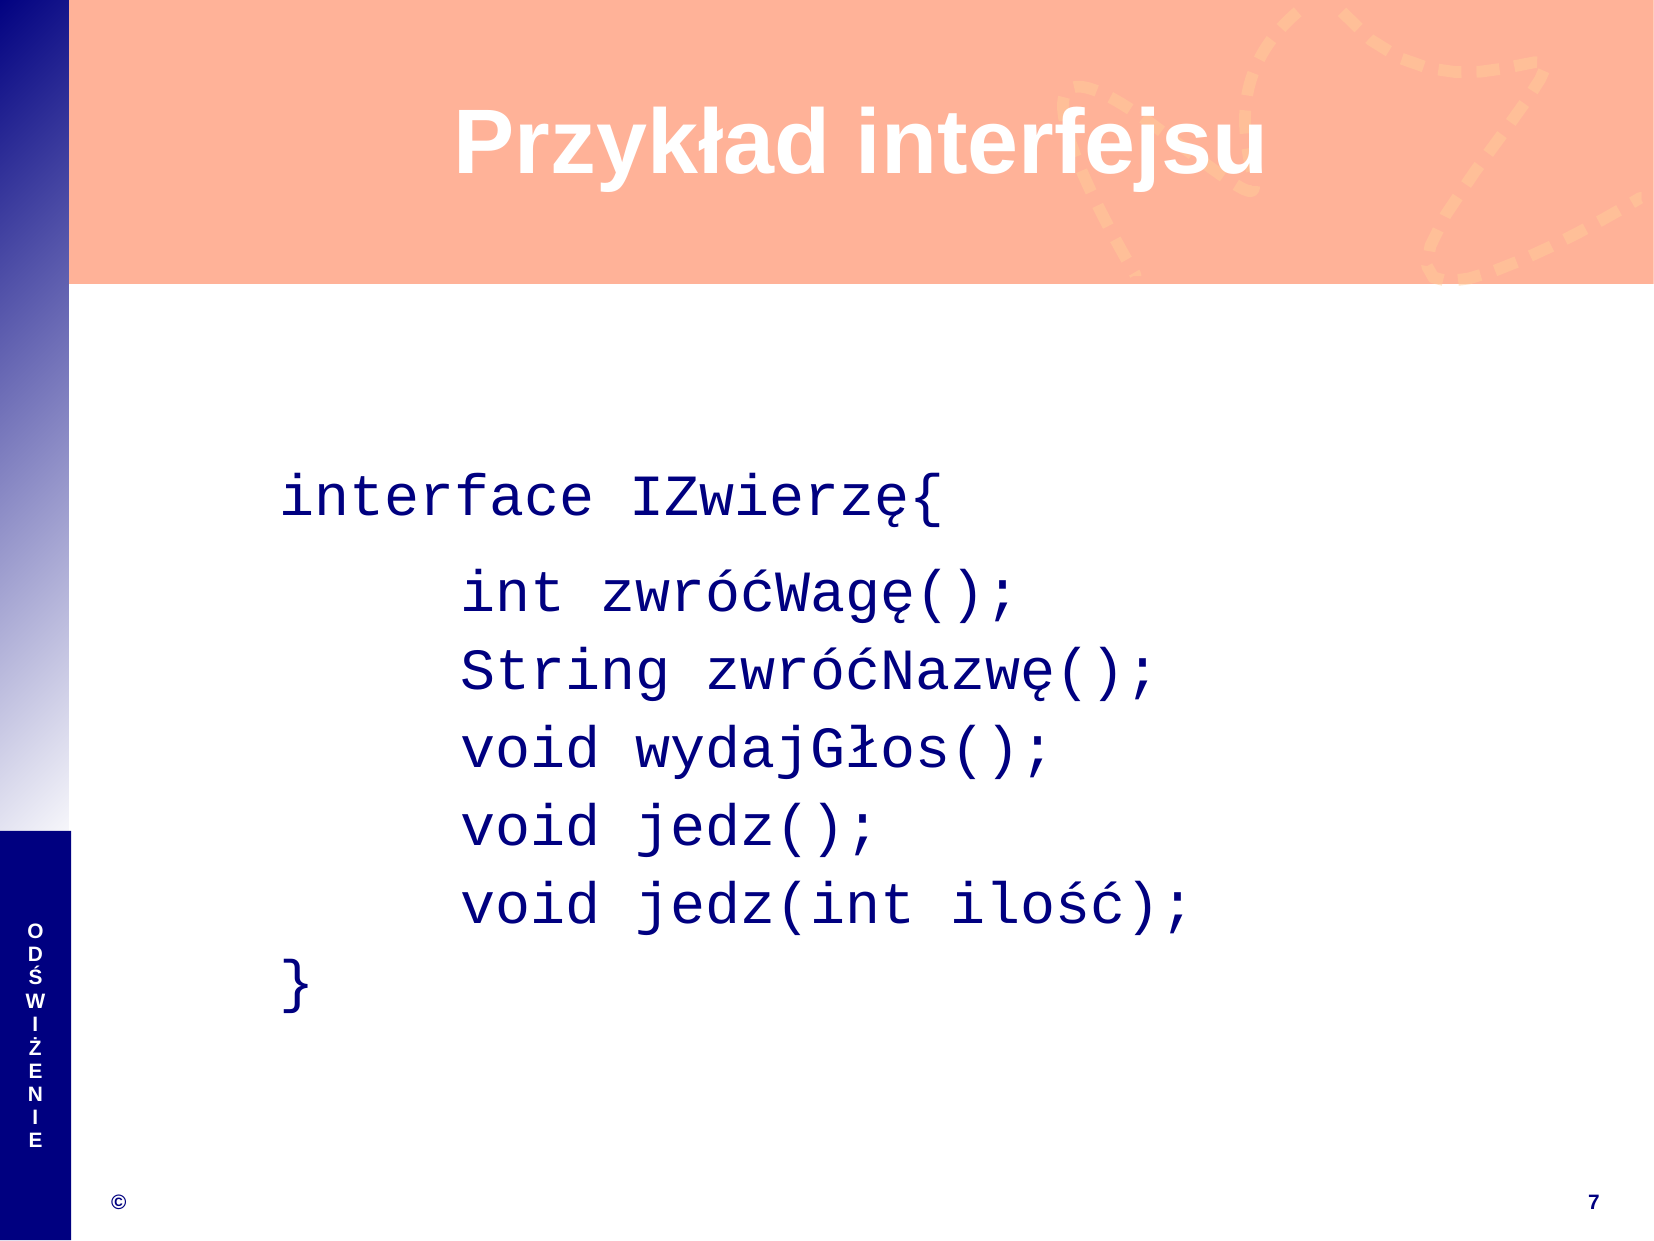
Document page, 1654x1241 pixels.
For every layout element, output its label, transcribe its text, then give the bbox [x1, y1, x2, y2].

text_box O D Ś W I Ż E N I E [0, 831, 71, 1241]
list interface IZwierzę{ int zwróćWagę(); String zwróćNazwę(); void wydajGłos(); void jedz(); void jedz(int ilość); } [261, 467, 1442, 1019]
title Przykład interfejsu [106, 37, 1617, 246]
